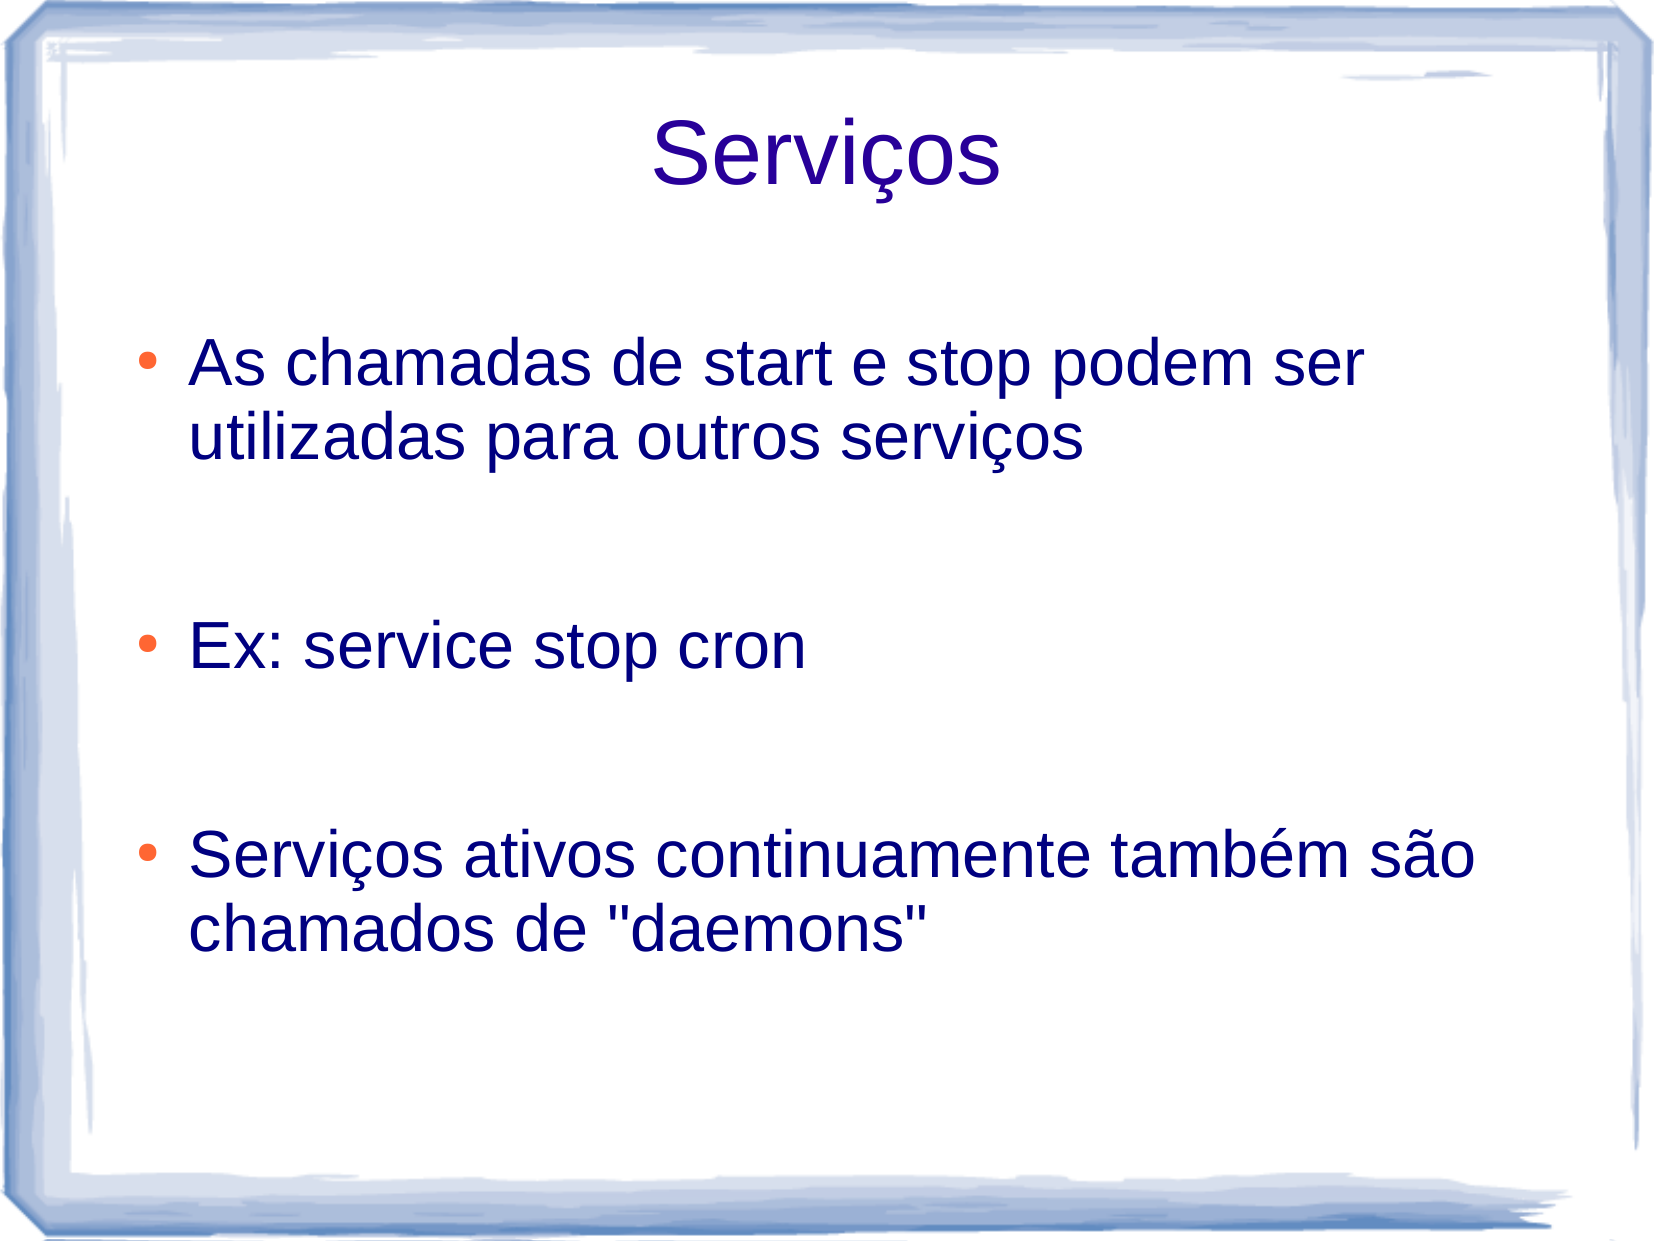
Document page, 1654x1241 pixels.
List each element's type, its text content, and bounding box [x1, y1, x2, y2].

title Serviços [82, 49, 1571, 257]
list As chamadas de start e stop podem ser utilizadas para outros serviços Ex: service stop cron Serviços ativos continuamente também são chamados de "daemons" [118, 324, 1571, 1045]
picture [0, 0, 1654, 1241]
